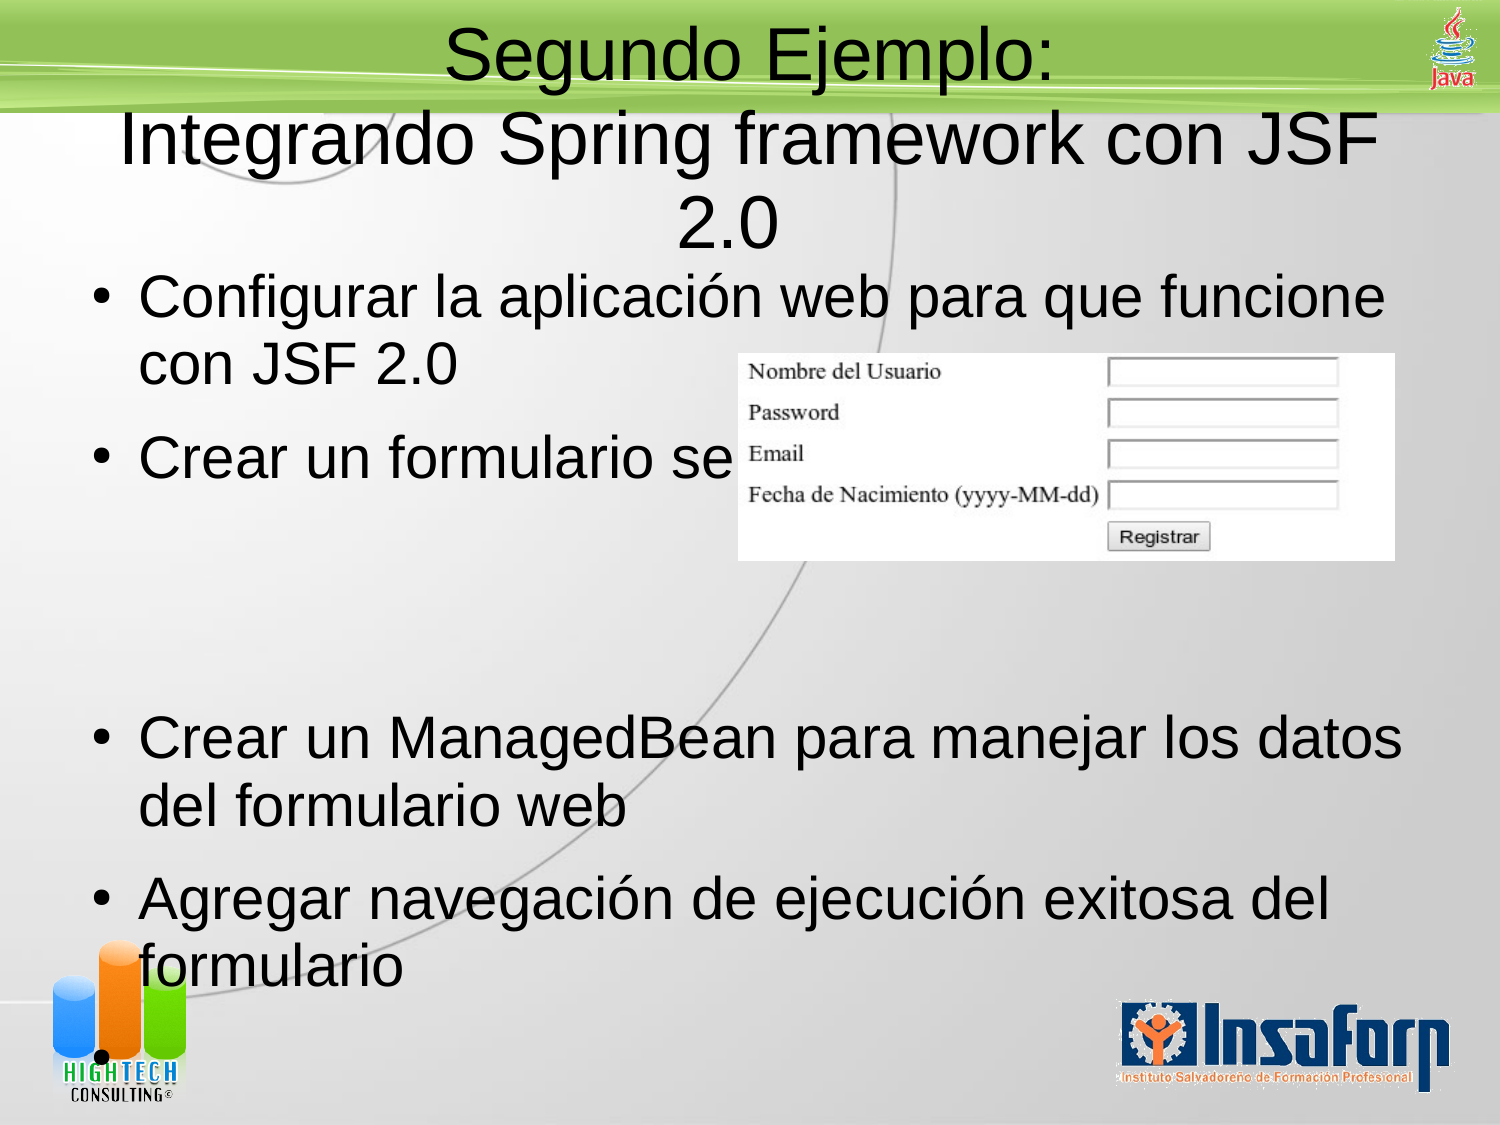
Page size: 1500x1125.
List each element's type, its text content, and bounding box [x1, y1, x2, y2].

picture [0, 0, 1500, 1125]
list Configurar la aplicación web para que funcione con JSF 2.0 Crear un formulario sencillo: Crear un ManagedBean para manejar los datos del formulario web Agregar navegación de ejecución exitosa del formulario [75, 263, 1425, 1004]
title Segundo Ejemplo: Integrando Spring framework con JSF 2.0 [75, 12, 1425, 263]
